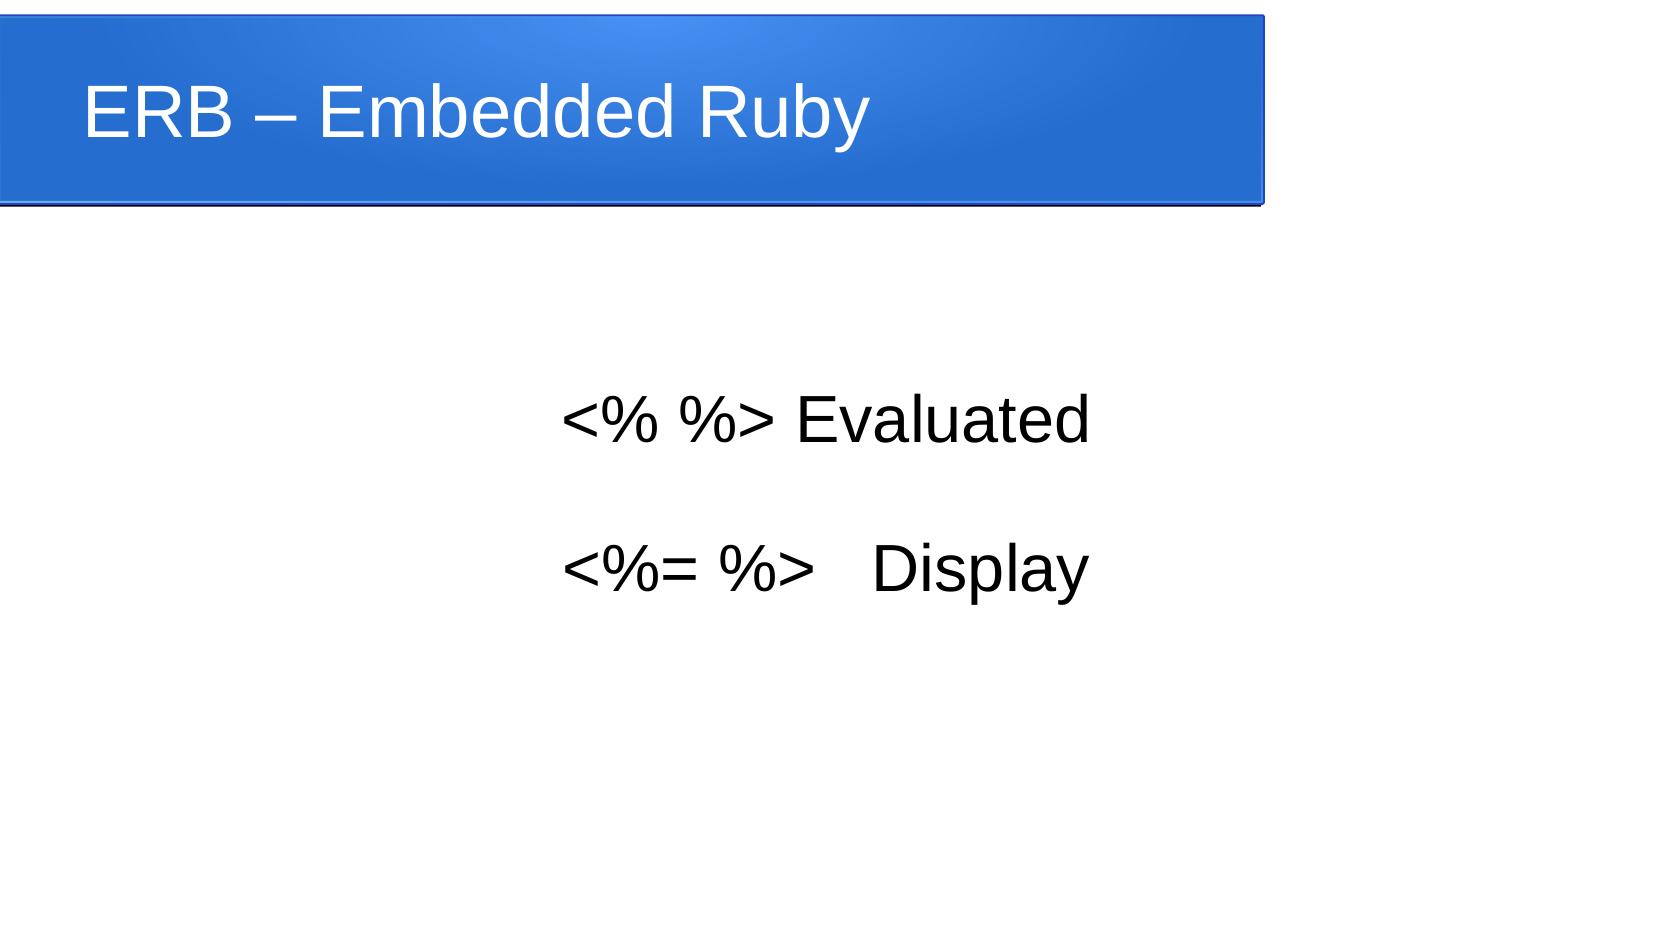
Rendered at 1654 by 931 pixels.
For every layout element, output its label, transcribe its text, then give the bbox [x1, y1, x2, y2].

subtitle <% %> Evaluated <%= %> Display [82, 224, 1571, 764]
title ERB – Embedded Ruby [82, 35, 1235, 189]
